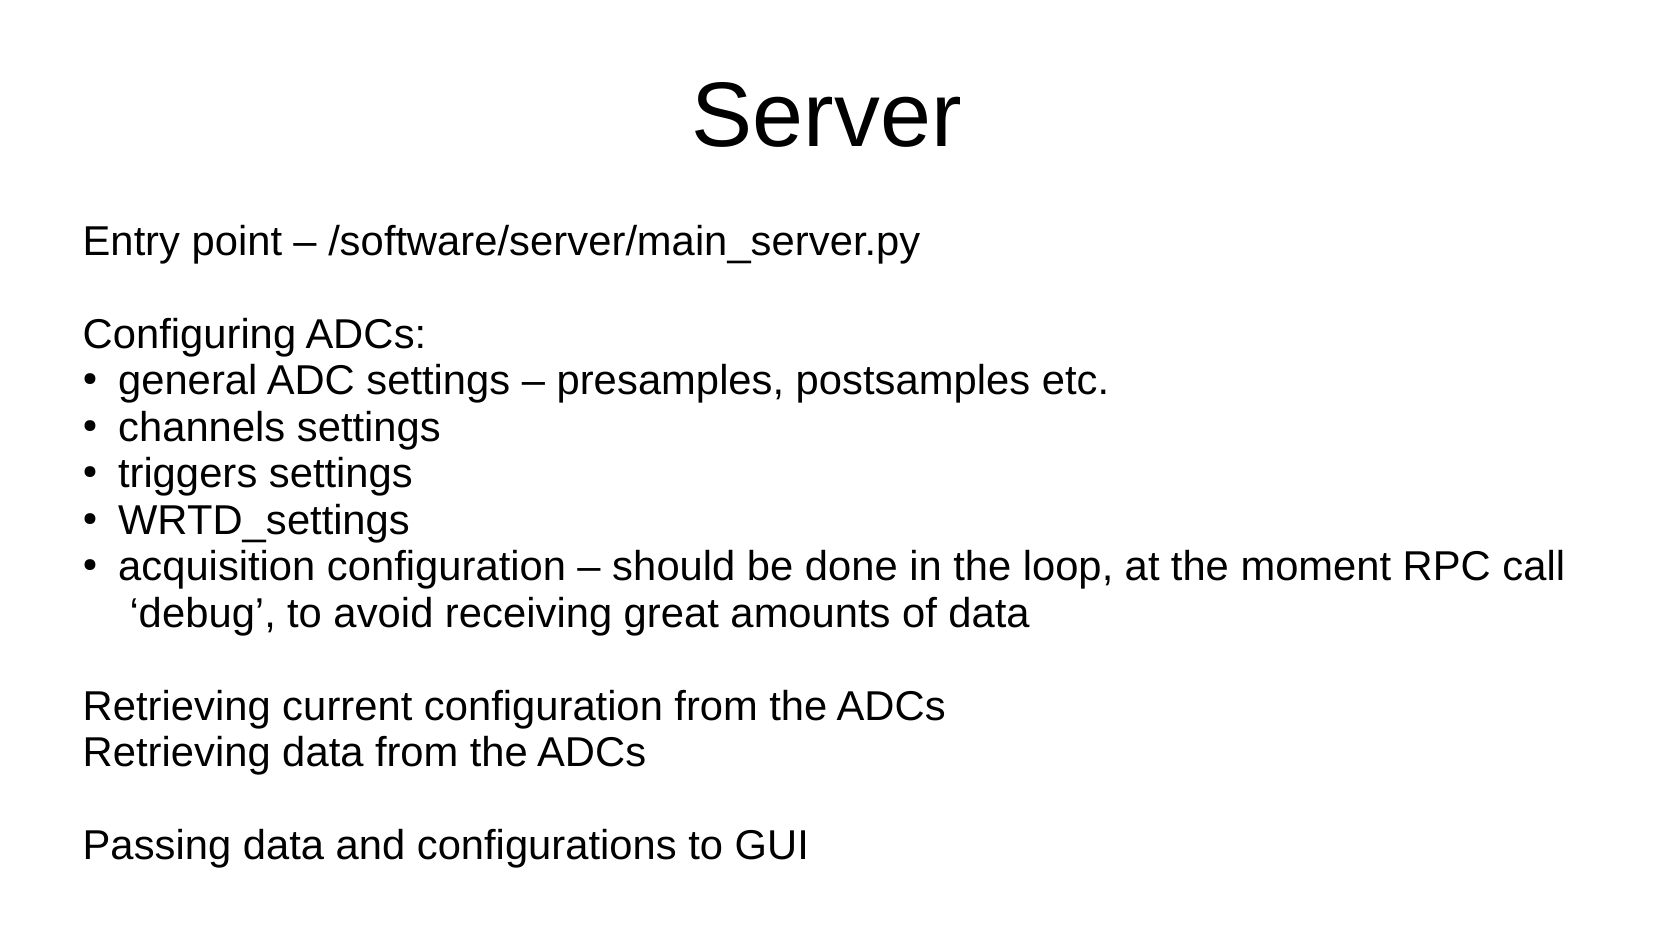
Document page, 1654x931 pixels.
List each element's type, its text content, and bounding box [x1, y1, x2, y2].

title Server [82, 37, 1571, 193]
subtitle Entry point – /software/server/main_server.py Configuring ADCs: general ADC settings – presamples, postsamples etc. channels settings triggers settings WRTD_settings acquisition configuration – should be done in the loop, at the moment RPC call ‘debug’, to avoid receiving great amounts of data Retrieving current configuration from the ADCs Retrieving data from the ADCs Passing data and configurations to GUI [82, 217, 1571, 931]
